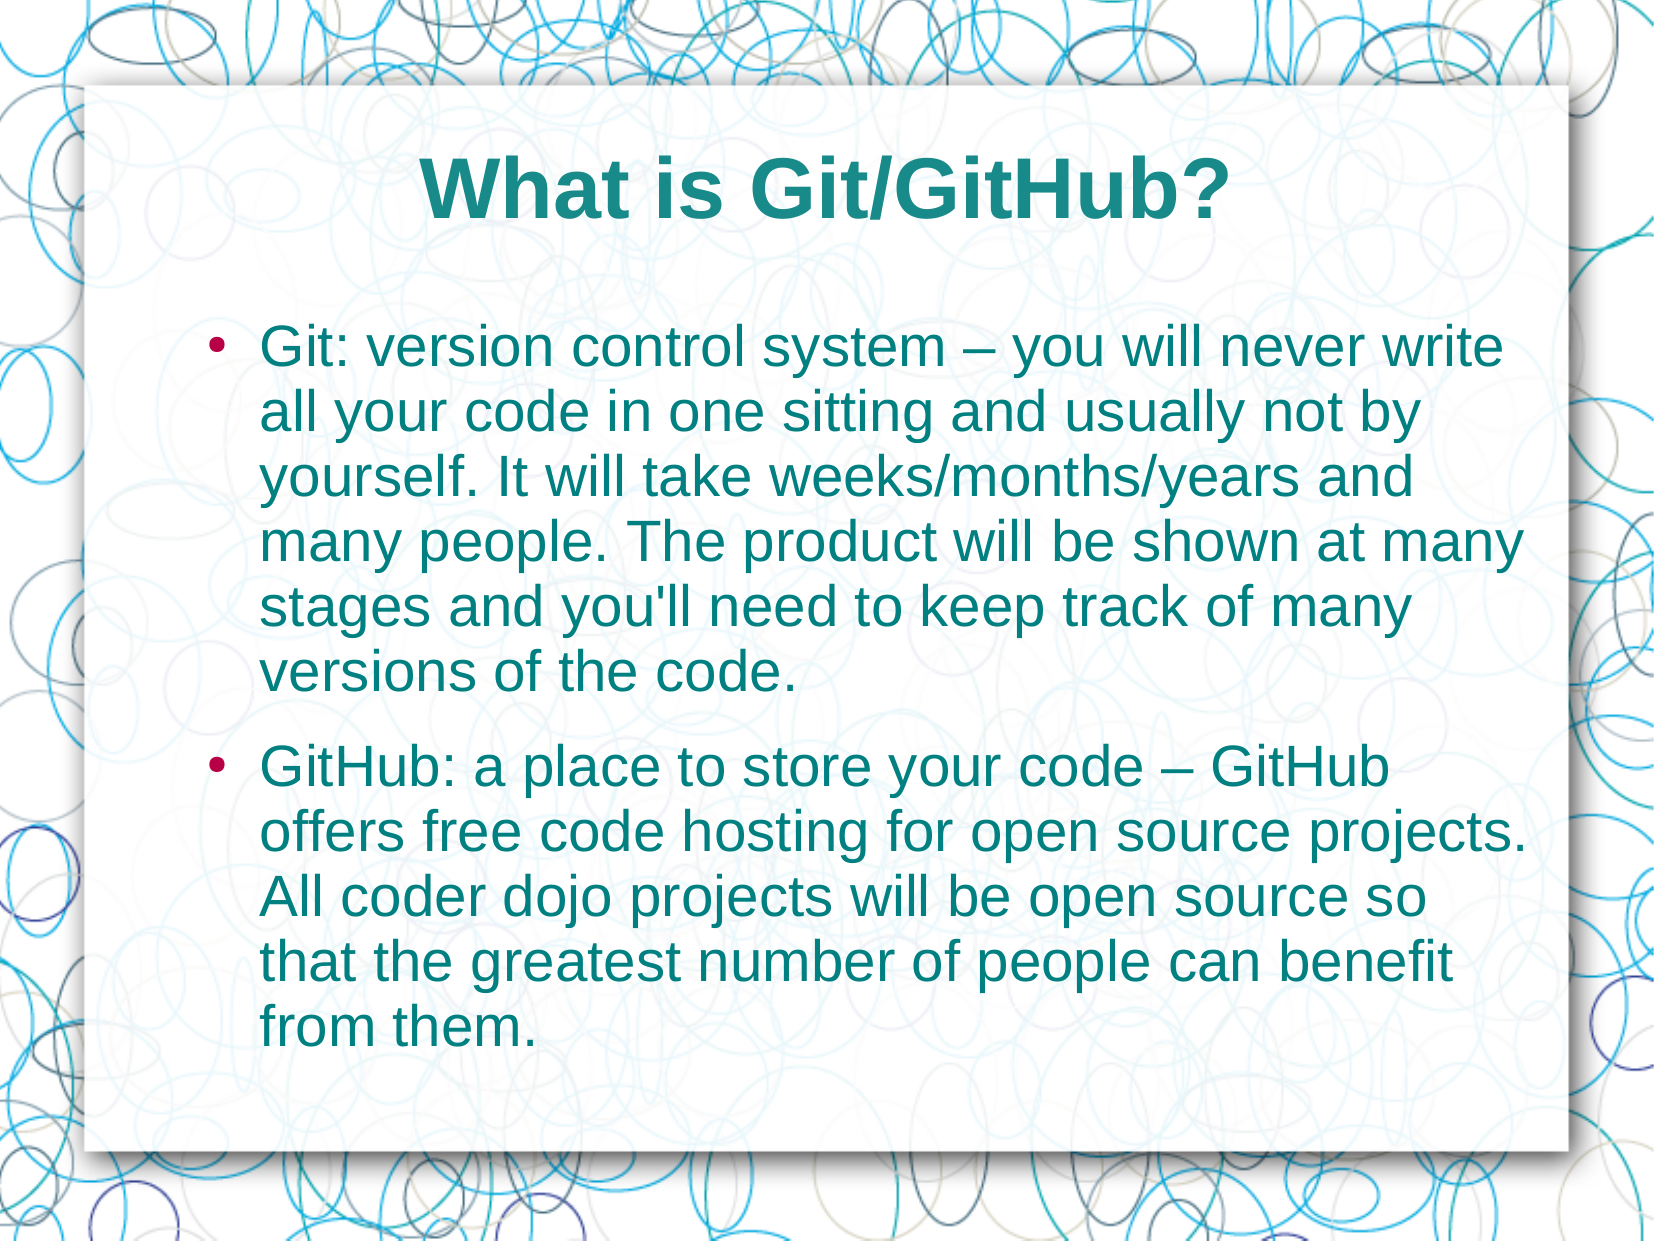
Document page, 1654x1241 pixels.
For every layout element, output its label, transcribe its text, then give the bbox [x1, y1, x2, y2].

picture [0, 0, 1654, 1241]
title What is Git/GitHub? [82, 84, 1571, 292]
list Git: version control system – you will never write all your code in one sitting and usually not by yourself. It will take weeks/months/years and many people. The product will be shown at many stages and you'll need to keep track of many versions of the code. GitHub: a place to store your code – GitHub offers free code hosting for open source projects. All coder dojo projects will be open source so that the greatest number of people can benefit from them. [118, 313, 1536, 1059]
